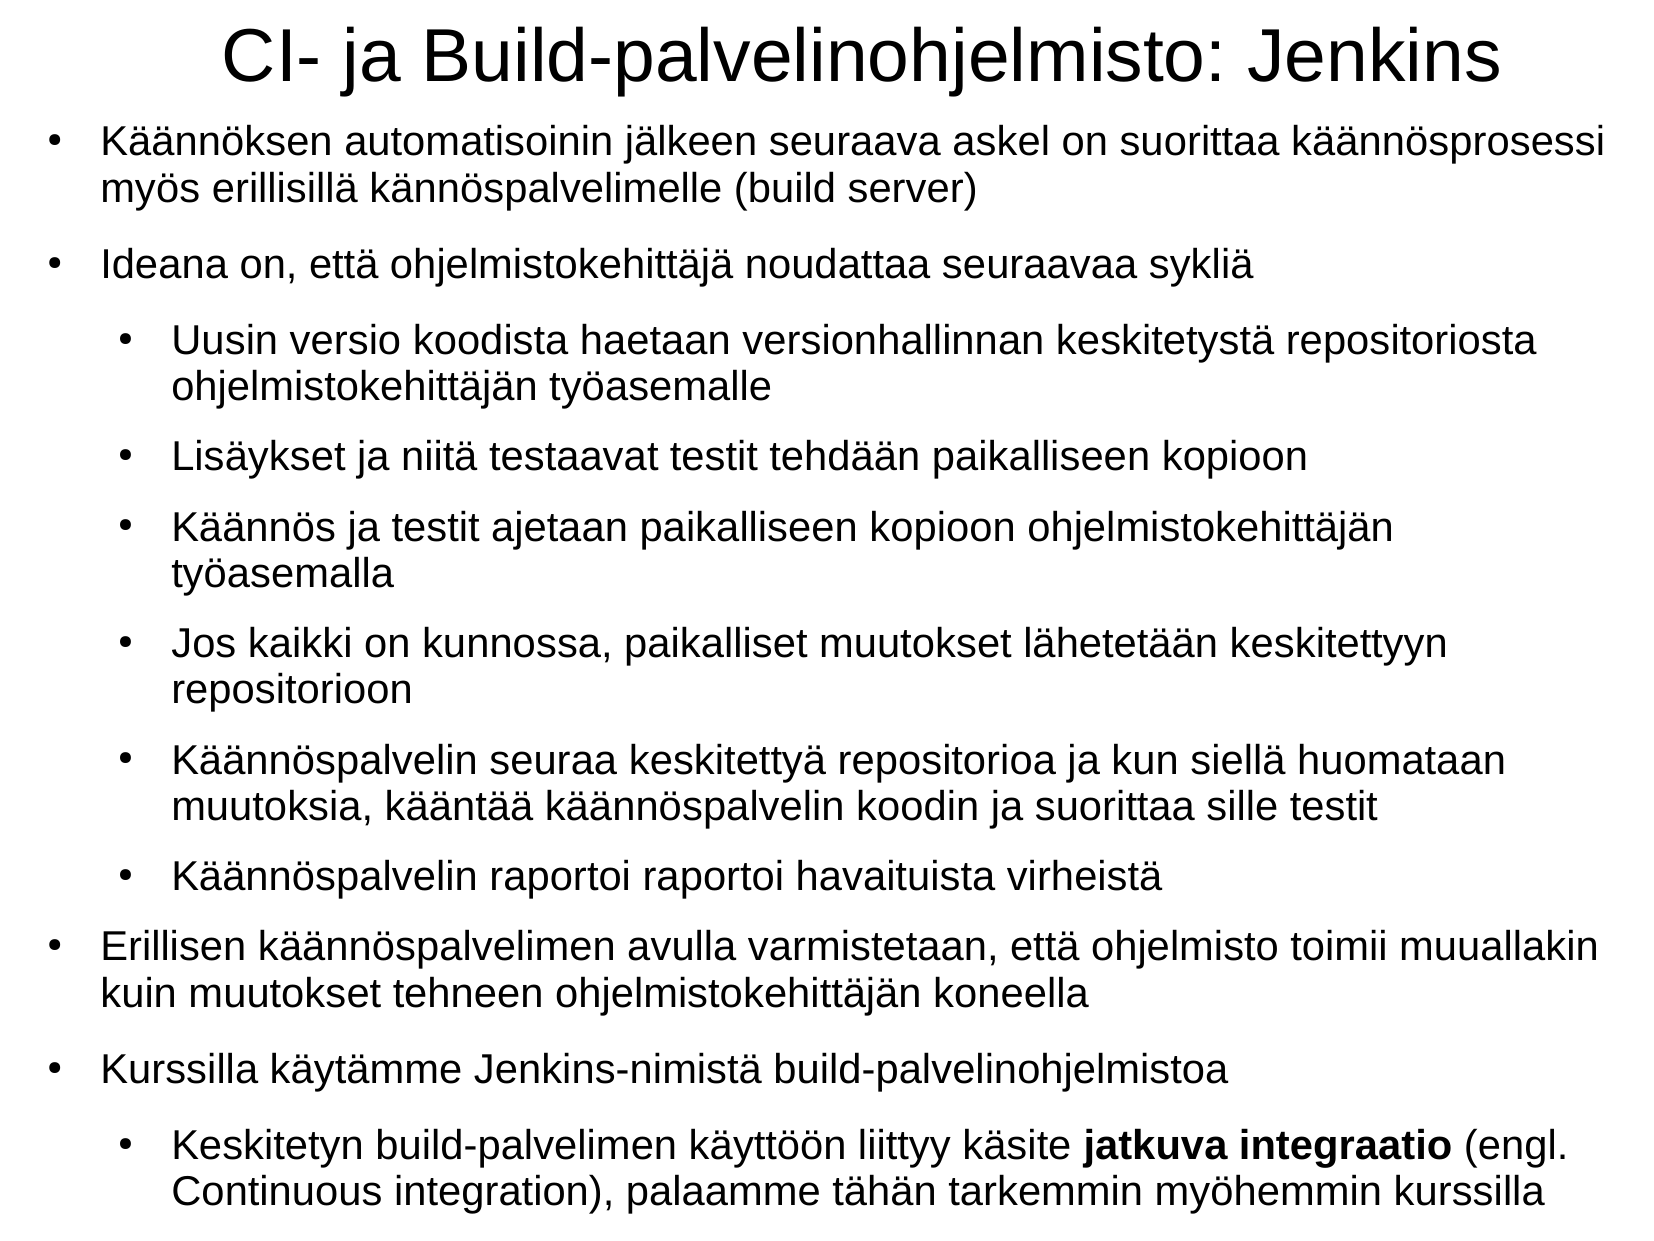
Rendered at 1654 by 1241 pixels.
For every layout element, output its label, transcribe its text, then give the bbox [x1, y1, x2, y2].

title CI- ja Build-palvelinohjelmisto: Jenkins [88, 0, 1565, 98]
list Käännöksen automatisoinin jälkeen seuraava askel on suorittaa käännösprosessi myös erillisillä kännöspalvelimelle (build server) Ideana on, että ohjelmistokehittäjä noudattaa seuraavaa sykliä Uusin versio koodista haetaan versionhallinnan keskitetystä repositoriosta ohjelmistokehittäjän työasemalle Lisäykset ja niitä testaavat testit tehdään paikalliseen kopioon Käännös ja testit ajetaan paikalliseen kopioon ohjelmistokehittäjän työasemalla Jos kaikki on kunnossa, paikalliset muutokset lähetetään keskitettyyn repositorioon Käännöspalvelin seuraa keskitettyä repositorioa ja kun siellä huomataan muutoksia, kääntää käännöspalvelin koodin ja suorittaa sille testit Käännöspalvelin raportoi raportoi havaituista virheistä Erillisen käännöspalvelimen avulla varmistetaan, että ohjelmisto toimii muuallakin kuin muutokset tehneen ohjelmistokehittäjän koneella Kurssilla käytämme Jenkins-nimistä build-palvelinohjelmistoa Keskitetyn build-palvelimen käyttöön liittyy käsite jatkuva integraatio (engl. Continuous integration), palaamme tähän tarkemmin myöhemmin kurssilla [29, 118, 1625, 1211]
